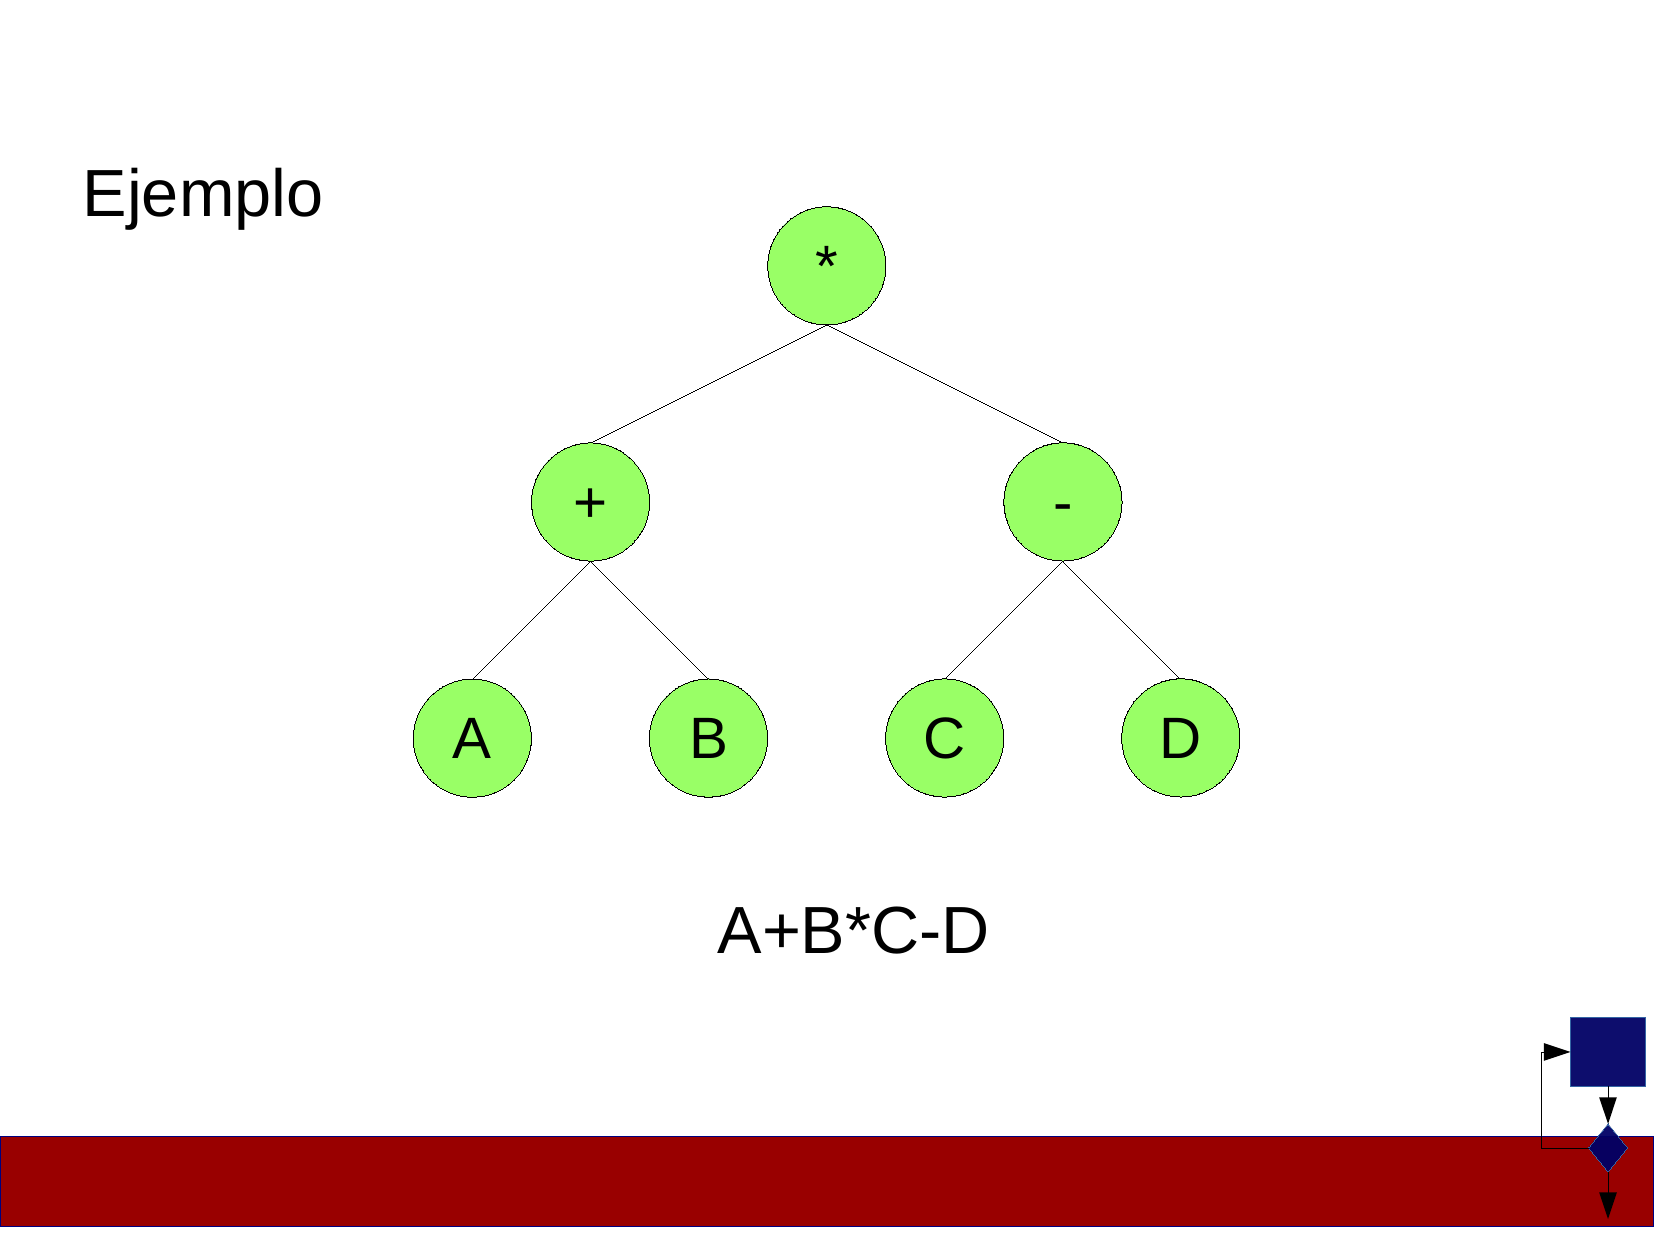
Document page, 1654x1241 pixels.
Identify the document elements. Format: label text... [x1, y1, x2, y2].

text_box C [885, 678, 1004, 798]
text_box - [1003, 442, 1123, 562]
text_box + [531, 442, 650, 562]
text_box * [767, 206, 886, 325]
text_box A [413, 679, 532, 798]
text_box [0, 1124, 1654, 1227]
text_box D [1121, 678, 1240, 798]
text_box [1570, 1017, 1646, 1087]
text_box B [649, 678, 768, 798]
subtitle Ejemplo [82, 49, 1571, 1010]
text_box A+B*C-D [702, 870, 1011, 991]
